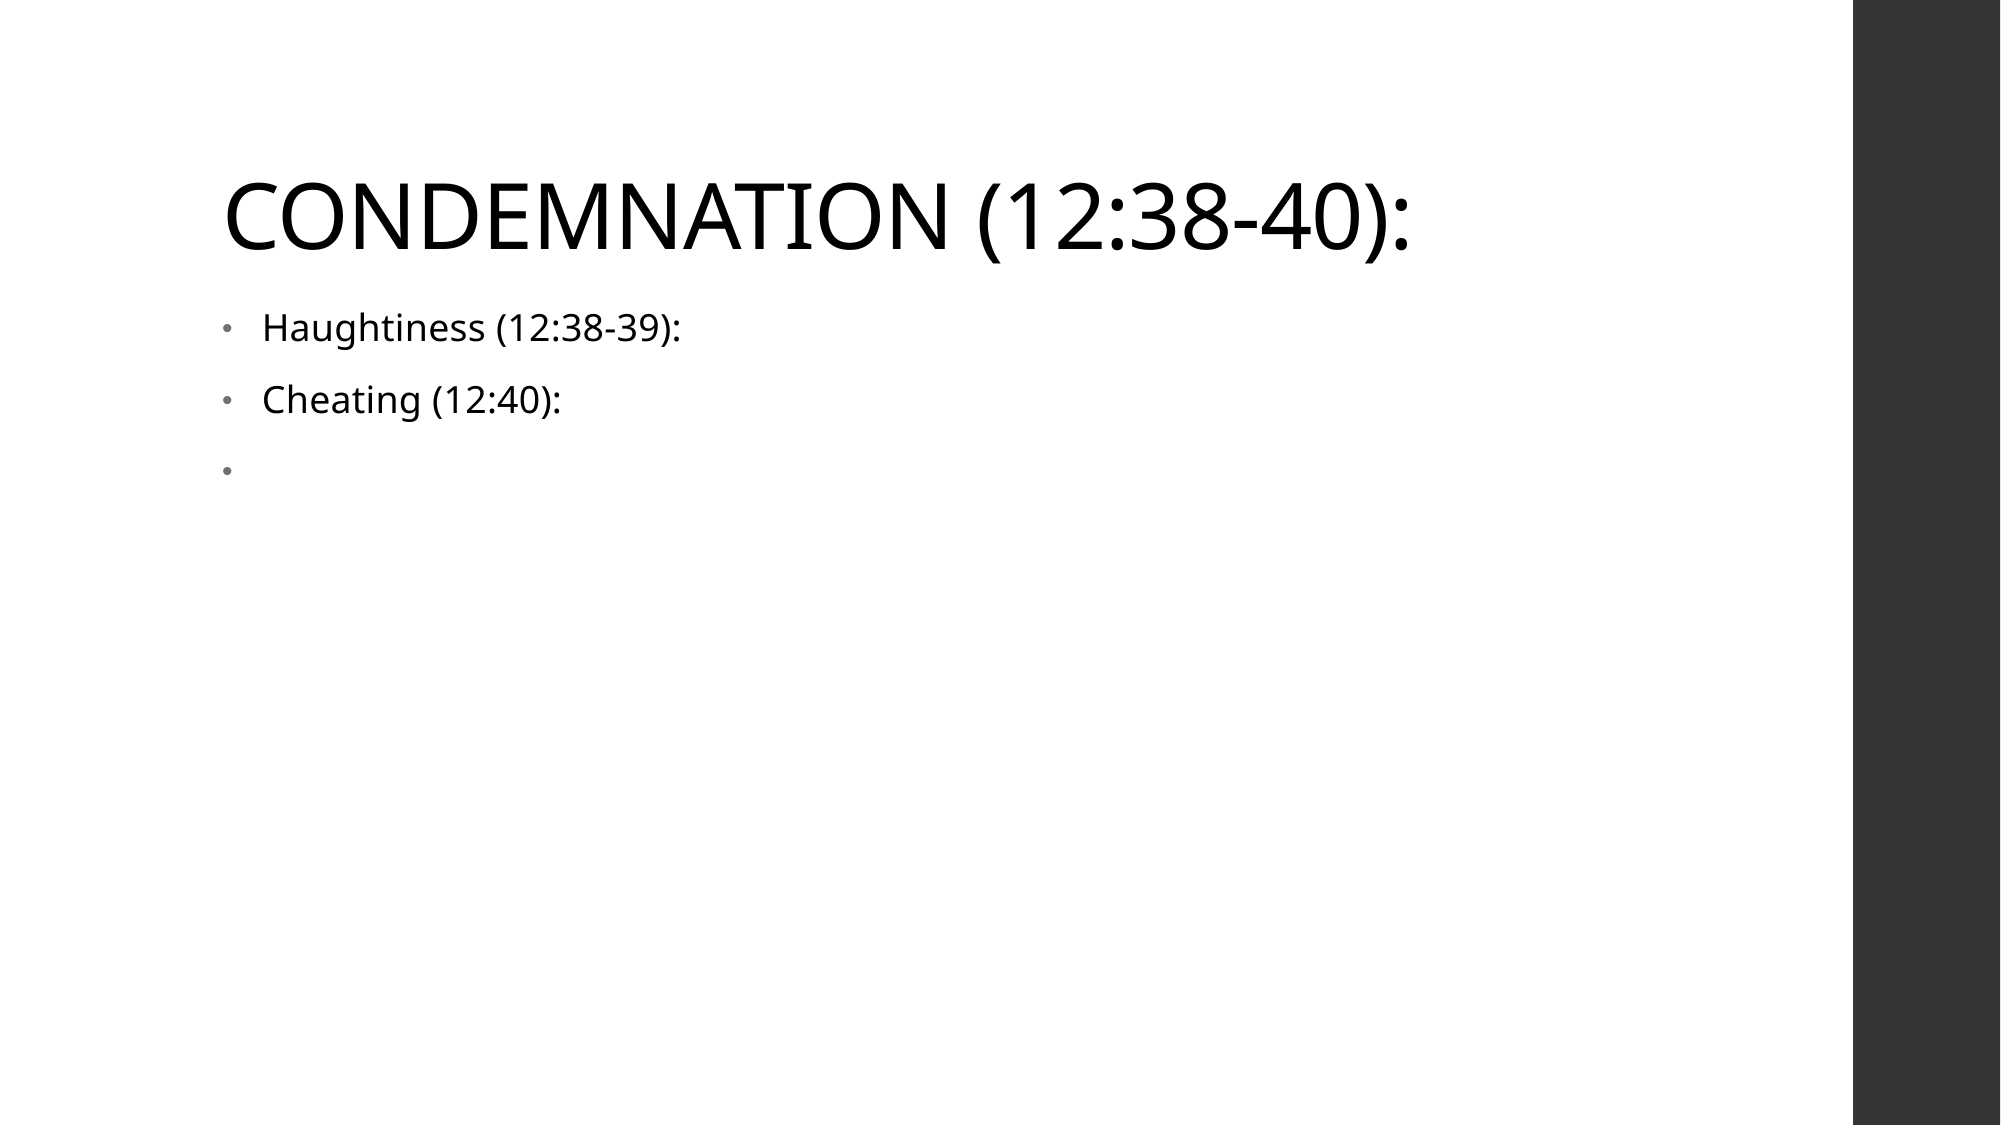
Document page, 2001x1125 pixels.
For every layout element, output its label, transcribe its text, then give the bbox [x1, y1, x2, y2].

title CONDEMNATION (12:38-40): [206, 60, 1797, 278]
list Haughtiness (12:38-39): Cheating (12:40): [206, 299, 1617, 1014]
